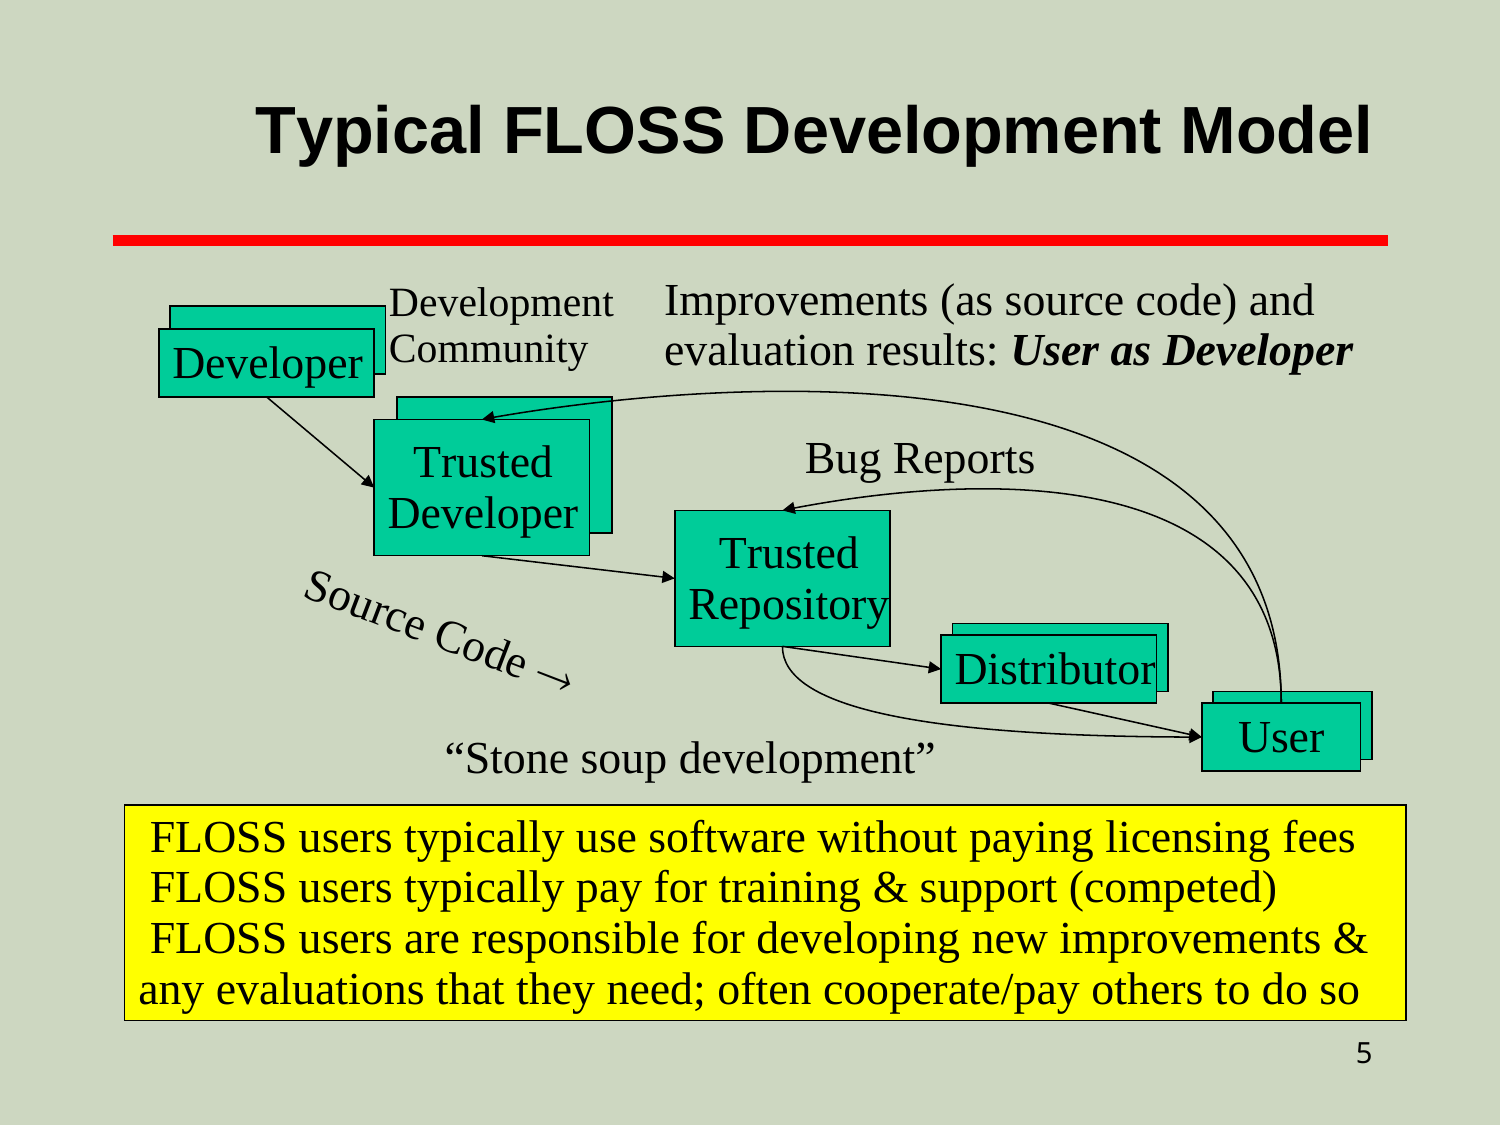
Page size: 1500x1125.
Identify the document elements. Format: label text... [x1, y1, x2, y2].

text_box Improvements (as source code) and evaluation results: User as Developer [650, 267, 1388, 383]
text_box Development Community [374, 271, 630, 380]
text_box Distributor [941, 635, 1157, 704]
title Typical FLOSS Development Model [74, 85, 1388, 224]
text_box User [1201, 703, 1361, 772]
text_box Trusted Repository [674, 510, 891, 647]
text_box Source Code  [283, 546, 598, 719]
text_box Trusted Developer [374, 419, 590, 556]
text_box FLOSS users typically use software without paying licensing fees FLOSS users typically pay for training & support (competed) FLOSS users are responsible for developing new improvements & any evaluations that they need; often cooperate/pay others to do so [124, 805, 1406, 1021]
text_box [396, 396, 613, 419]
text_box Developer [158, 328, 375, 397]
text_box [590, 403, 613, 534]
text_box Bug Reports [791, 425, 1050, 491]
text_box “Stone soup development” [430, 725, 950, 791]
